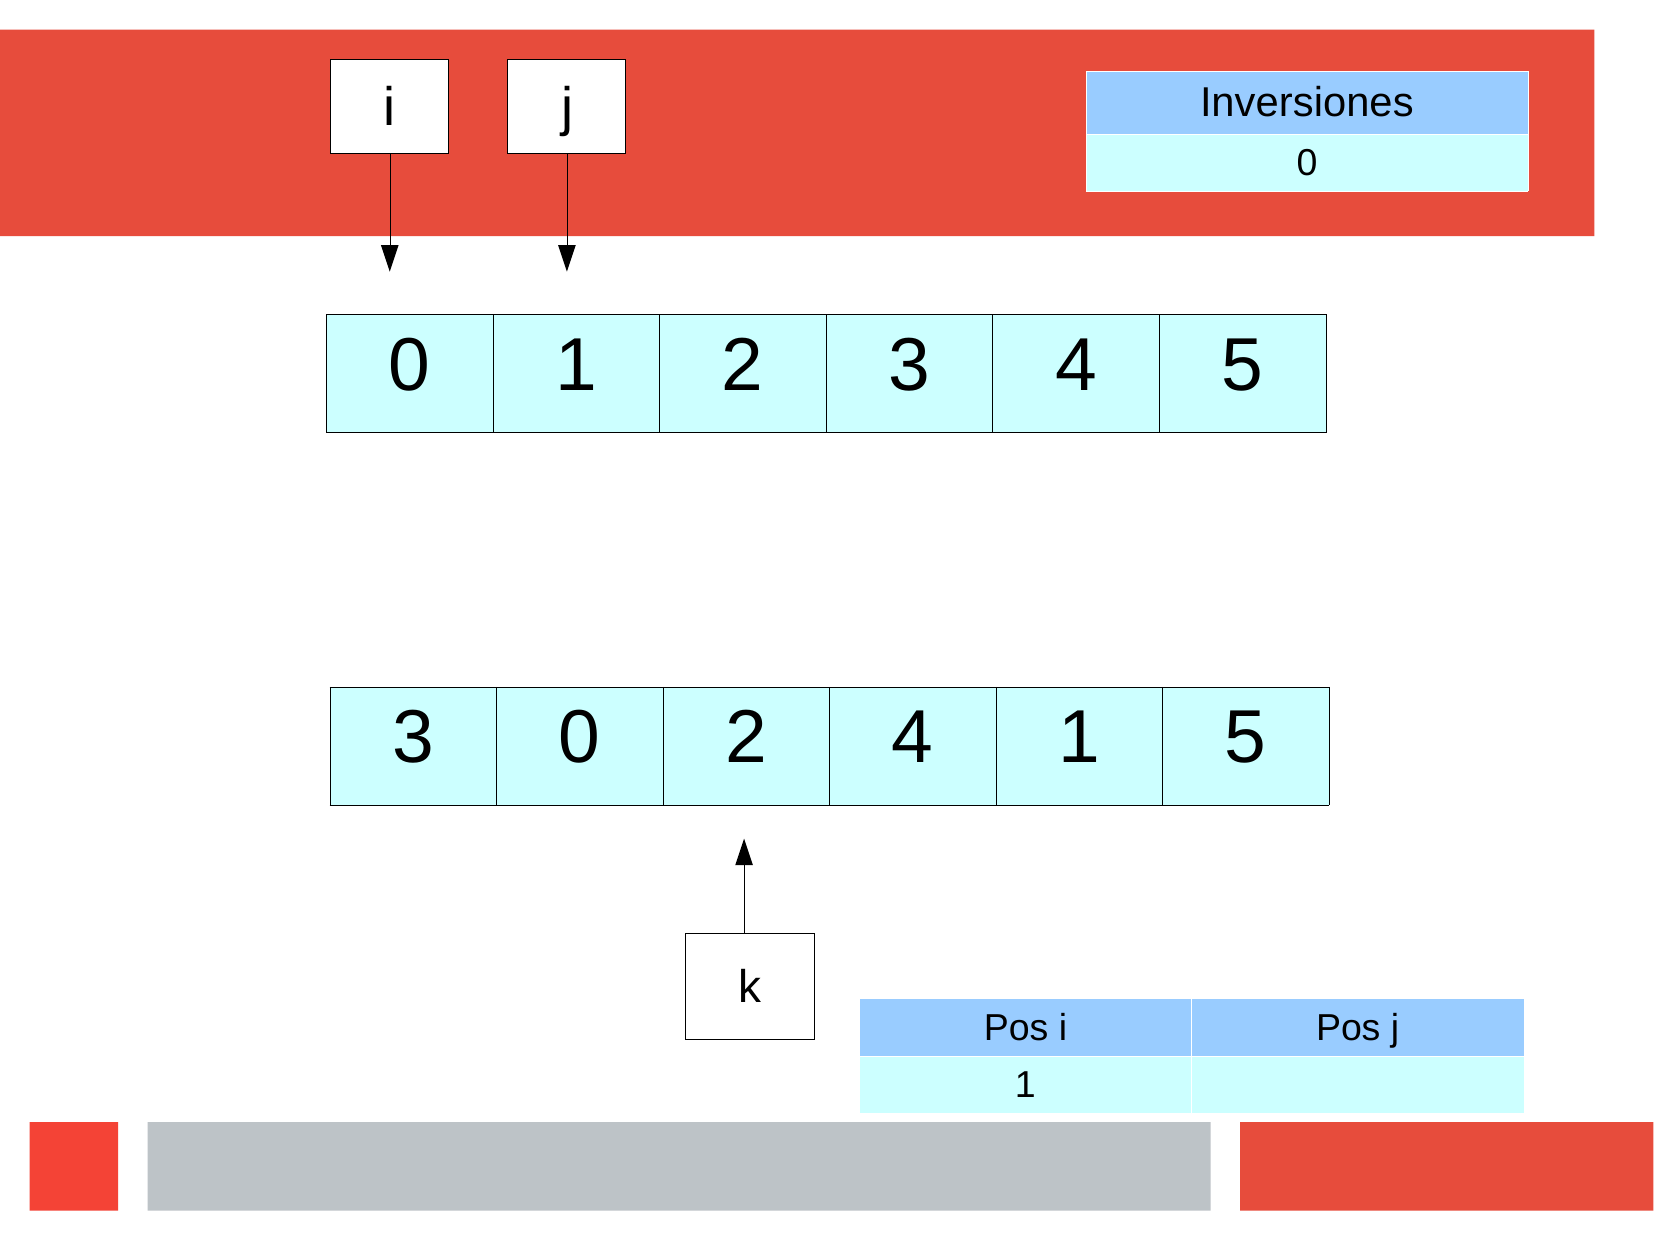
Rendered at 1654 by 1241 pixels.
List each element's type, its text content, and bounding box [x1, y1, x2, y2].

table_header 5 [1160, 315, 1326, 432]
table_header 4 [830, 688, 996, 805]
text_box j [507, 59, 626, 154]
text_box k [685, 933, 815, 1040]
table_header 1 [997, 688, 1162, 805]
table_header 3 [331, 688, 496, 805]
table_header 3 [827, 315, 992, 432]
table_header 1 [494, 315, 659, 432]
table_header 4 [993, 315, 1159, 432]
table_header 2 [664, 688, 829, 805]
table_header 5 [1163, 688, 1329, 805]
table_cell 0 [1087, 135, 1528, 191]
table_header 0 [497, 688, 663, 805]
table_header 2 [660, 315, 826, 432]
table_header Pos i [860, 999, 1191, 1056]
table_cell 1 [860, 1057, 1191, 1113]
table_header 0 [327, 315, 493, 432]
table_header Inversiones [1087, 72, 1528, 134]
text_box i [330, 59, 449, 154]
table_cell [1192, 1057, 1524, 1113]
table_header Pos j [1192, 999, 1524, 1056]
